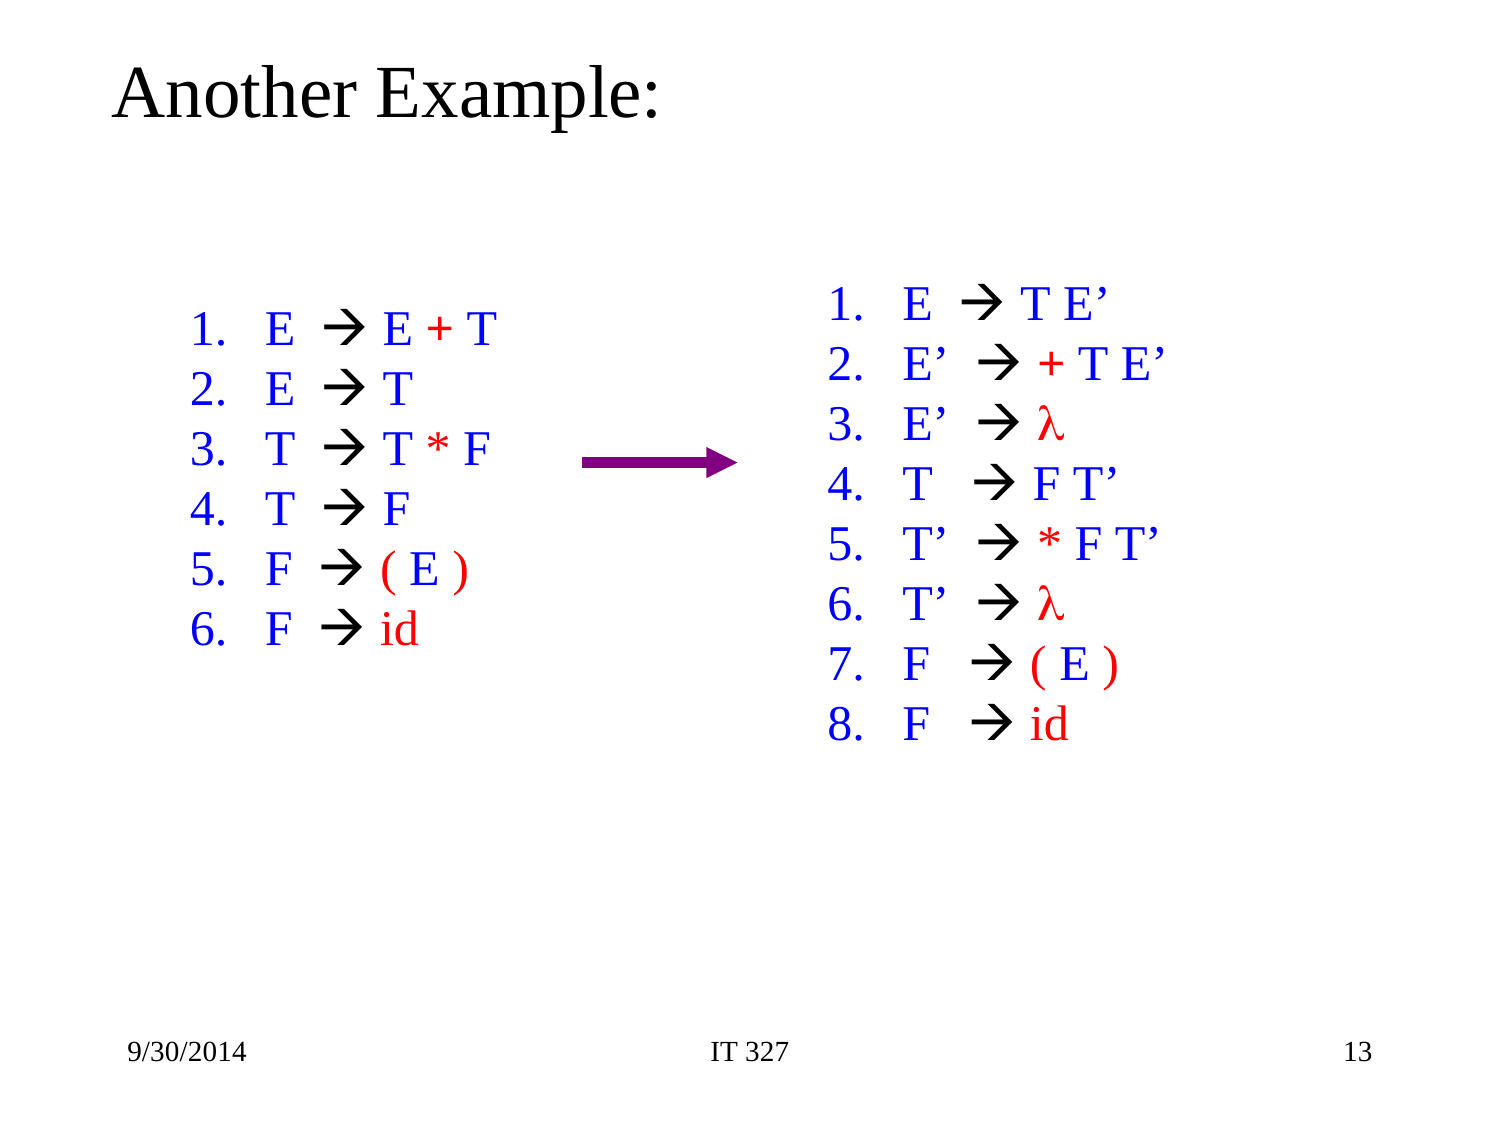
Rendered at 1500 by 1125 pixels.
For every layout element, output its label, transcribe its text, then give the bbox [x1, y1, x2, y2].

text_box <number> [1074, 1025, 1388, 1101]
text_box 9/30/2014 [112, 1025, 426, 1101]
text_box IT 327 [512, 1025, 988, 1101]
text_box E  T E’ E’  + T E’ E’   T  F T’ T’  * F T’ T’   F  ( E ) F  id [812, 262, 1184, 758]
title Another Example: [74, 50, 700, 126]
text_box E  E + T E  T T  T * F T  F F  ( E ) F  id [174, 287, 513, 663]
